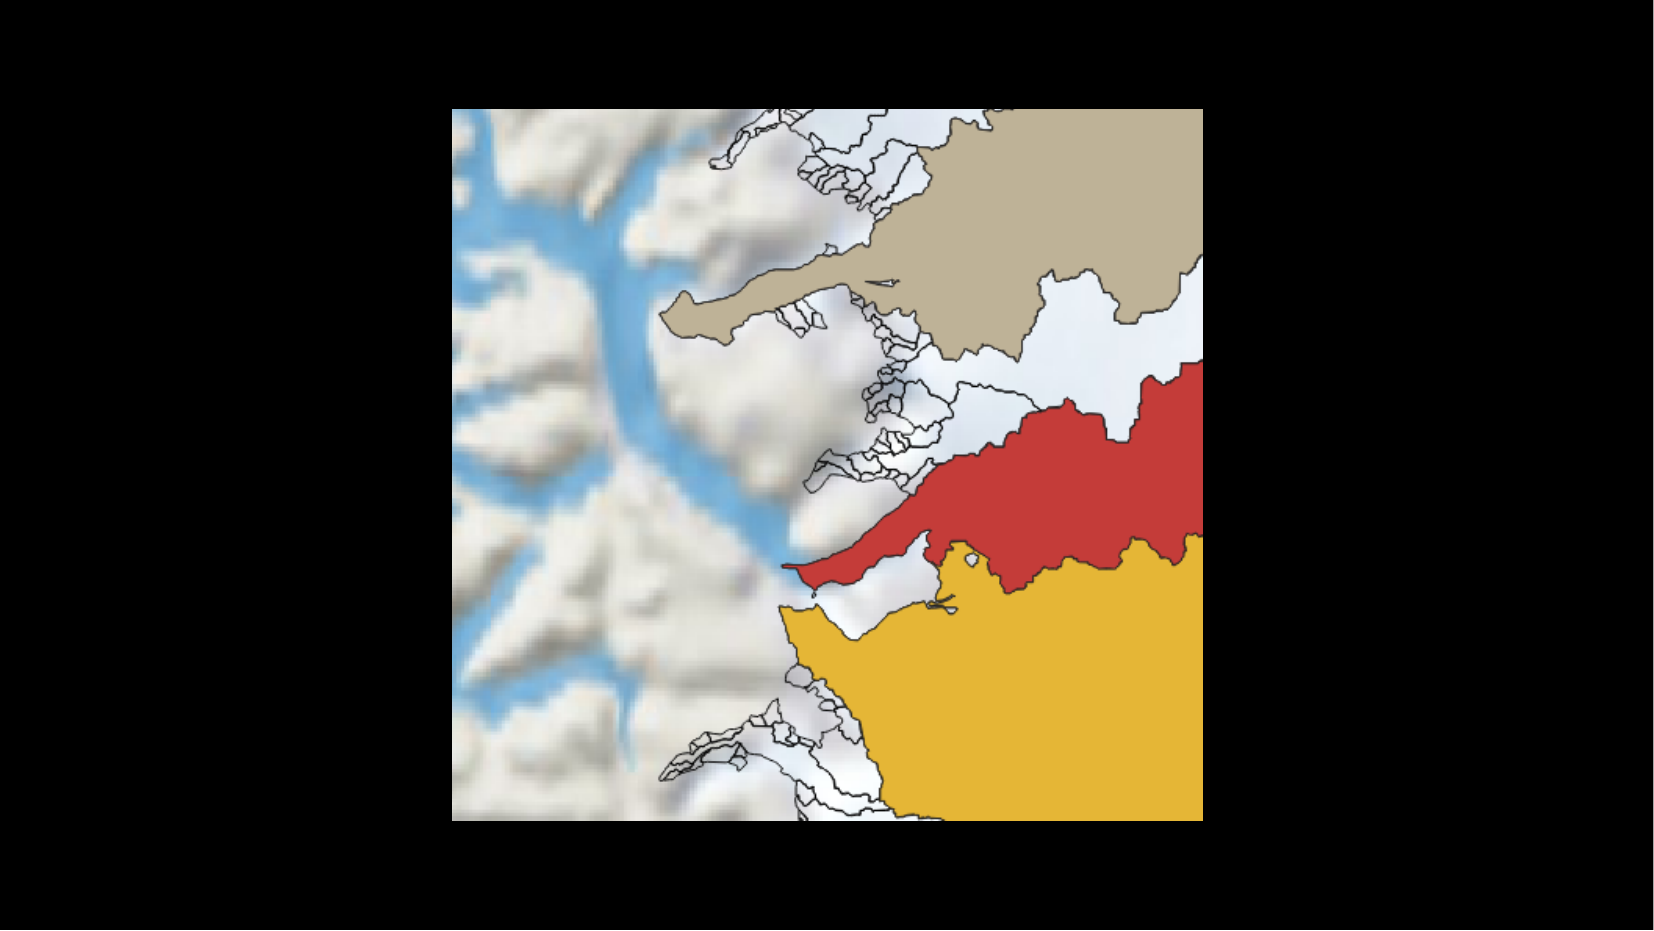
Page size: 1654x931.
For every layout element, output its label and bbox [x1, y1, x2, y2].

picture [452, 109, 1203, 821]
